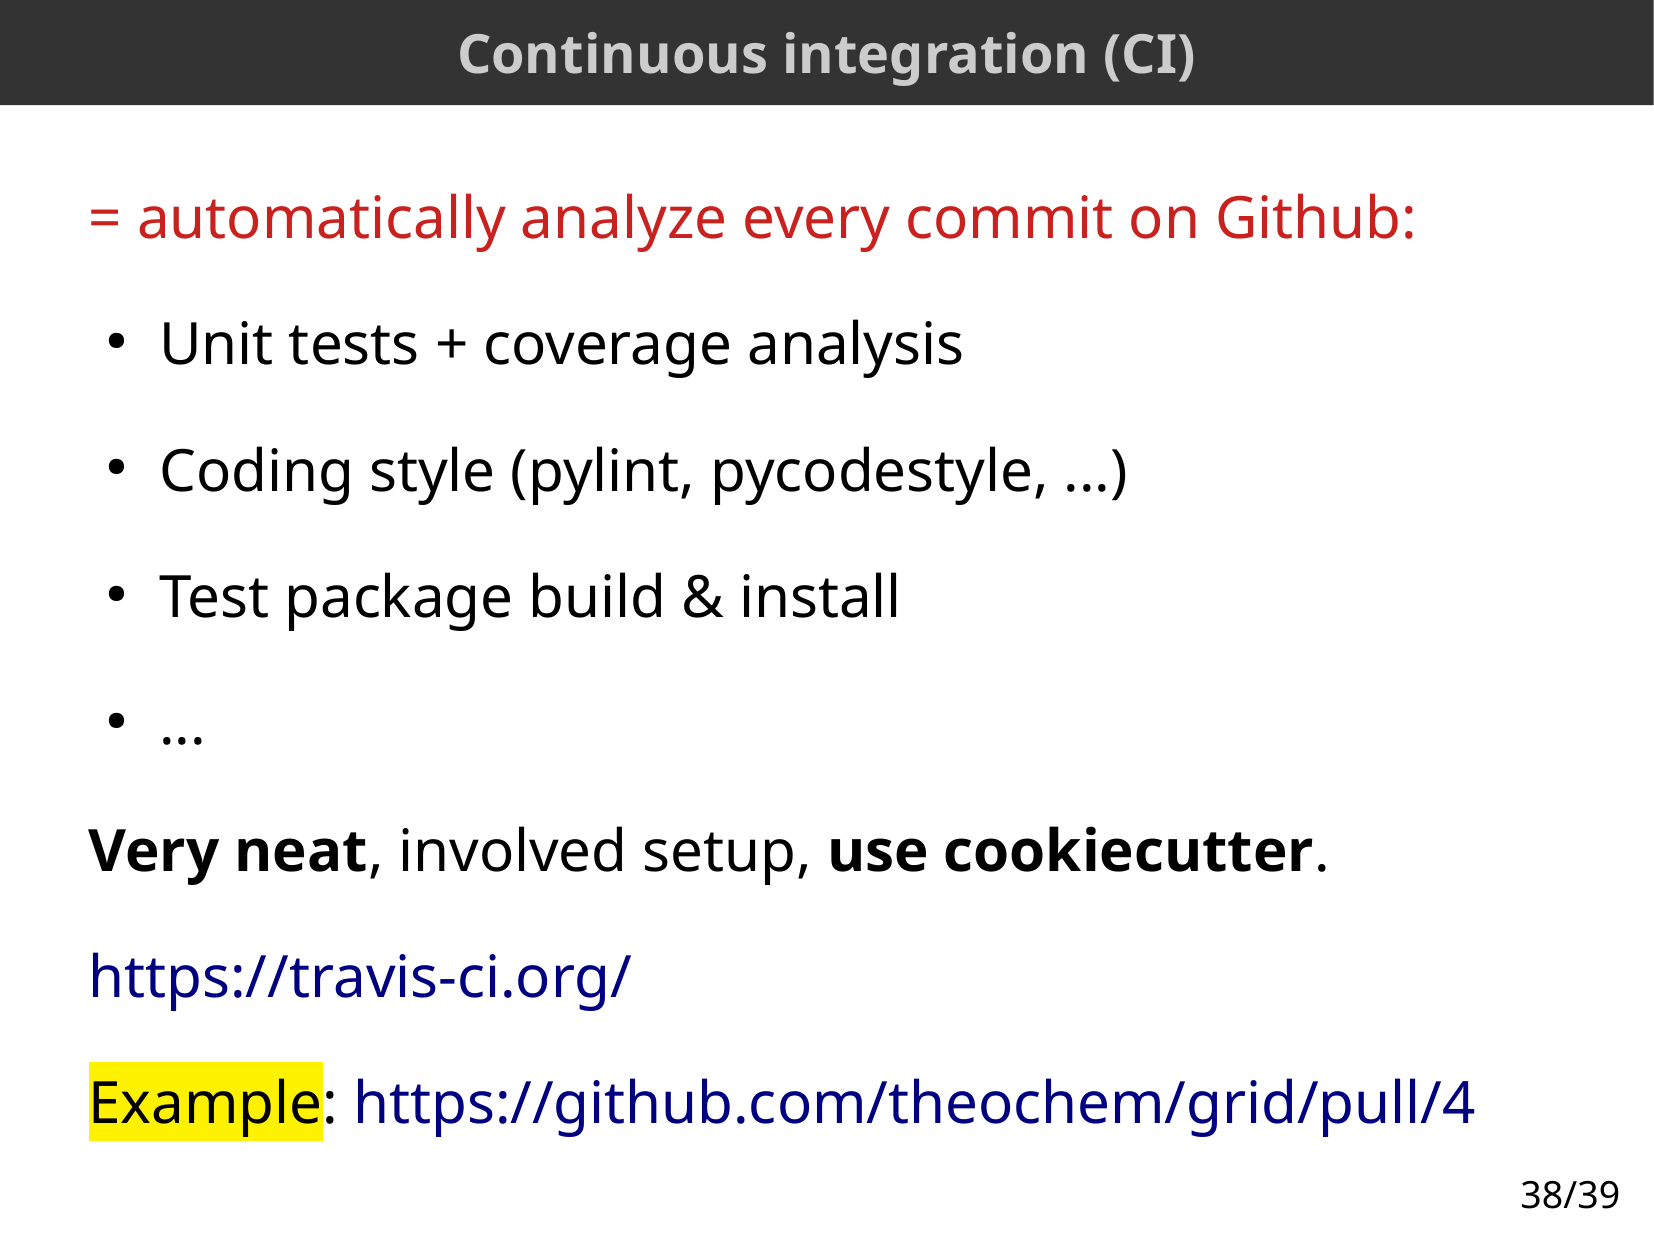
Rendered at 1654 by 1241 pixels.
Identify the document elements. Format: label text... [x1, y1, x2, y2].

list = automatically analyze every commit on Github: Unit tests + coverage analysis Coding style (pylint, pycodestyle, ...) Test package build & install ... Very neat, involved setup, use cookiecutter. https://travis-ci.org/ Example: https://github.com/theochem/grid/pull/4 [0, 105, 1654, 1241]
title Continuous integration (CI) [0, 0, 1654, 105]
